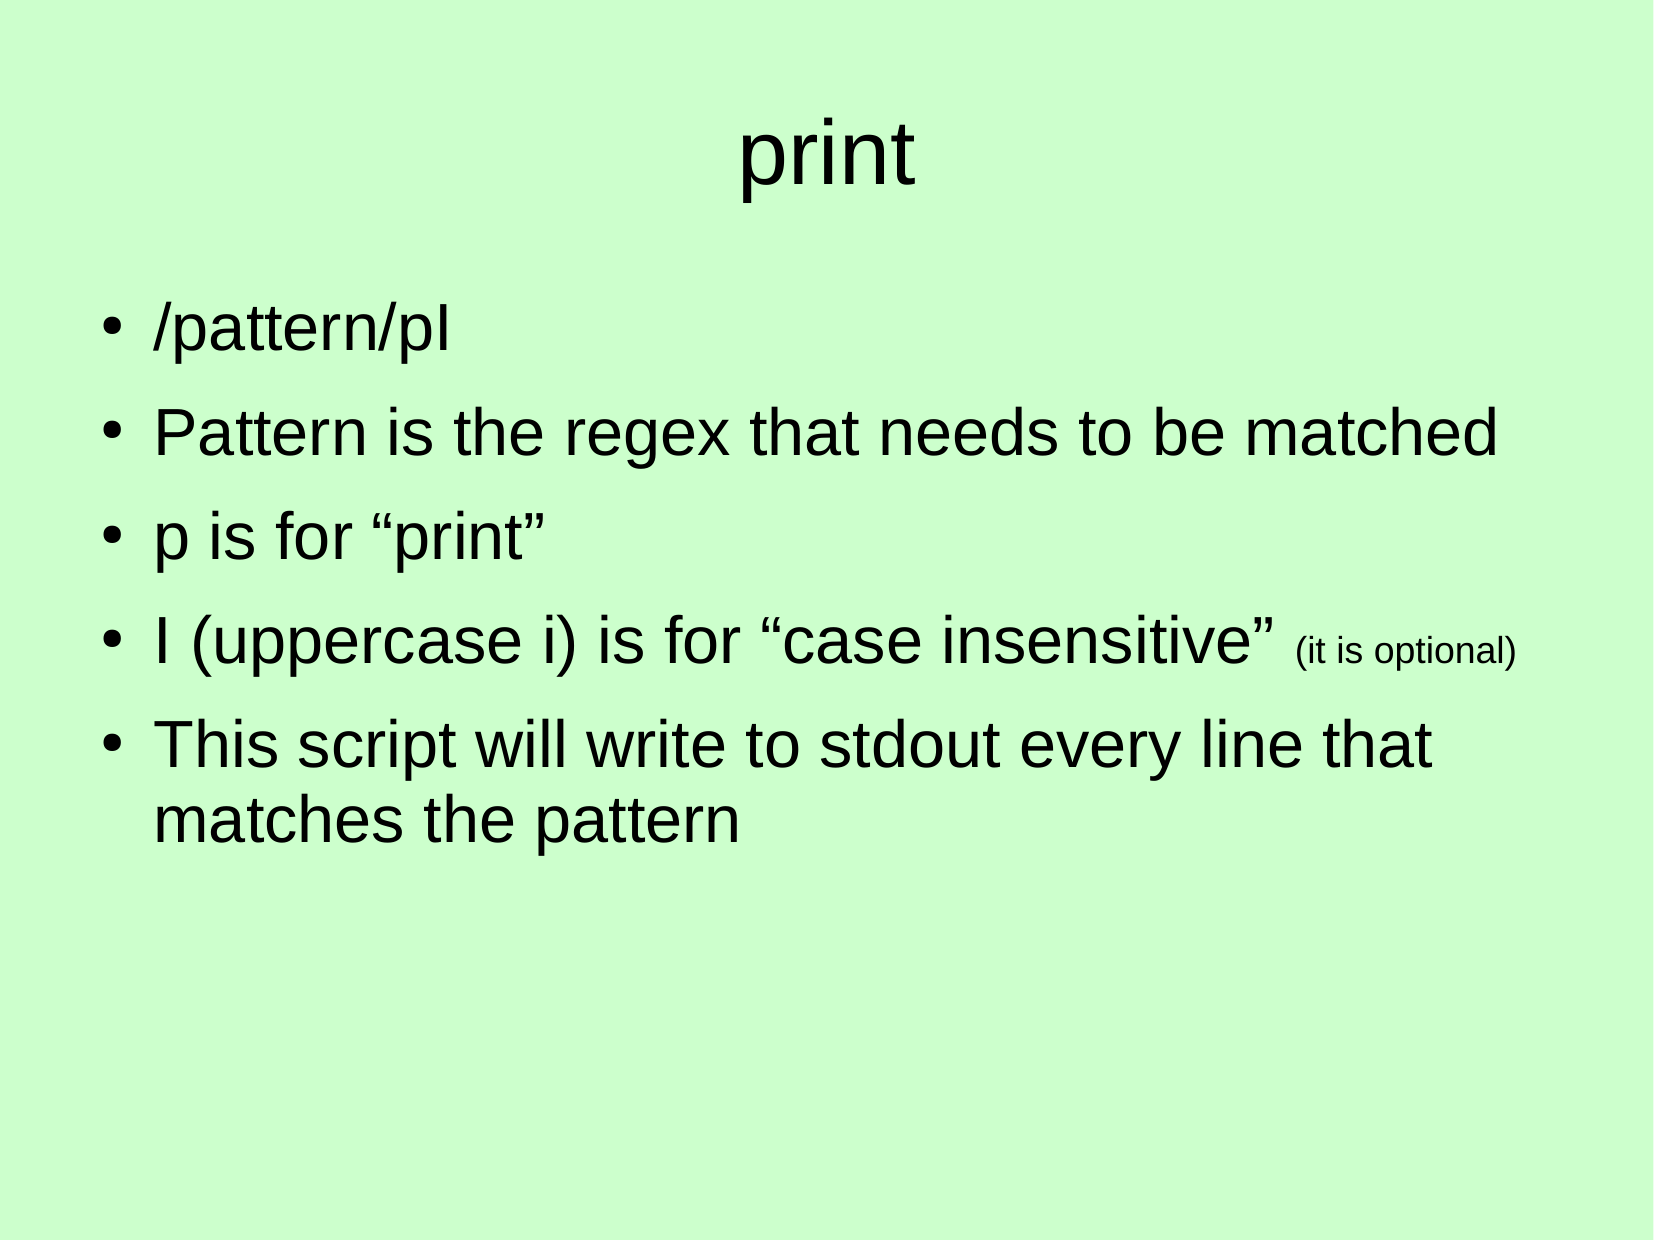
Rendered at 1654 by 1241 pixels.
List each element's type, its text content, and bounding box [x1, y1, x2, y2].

list /pattern/pI Pattern is the regex that needs to be matched p is for “print” I (uppercase i) is for “case insensitive” (it is optional) This script will write to stdout every line that matches the pattern [82, 290, 1571, 1010]
title print [82, 49, 1571, 257]
